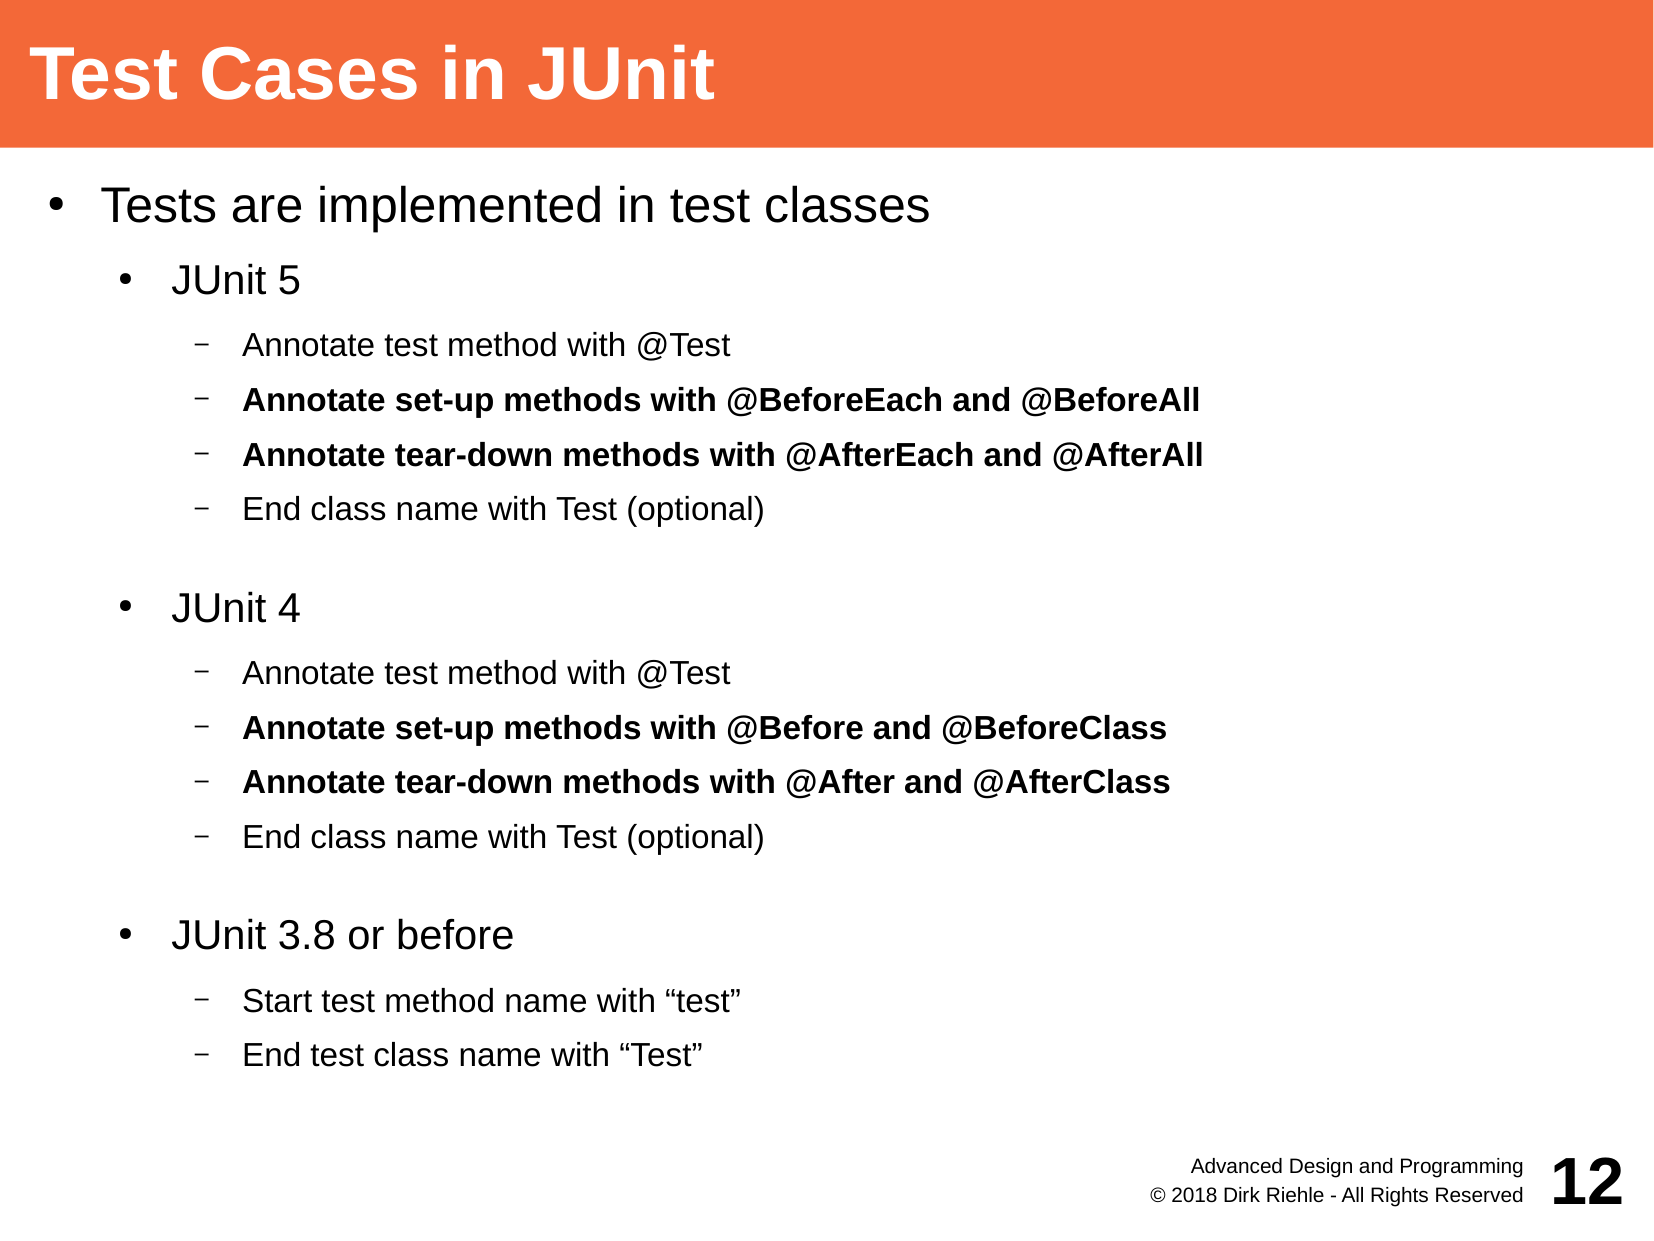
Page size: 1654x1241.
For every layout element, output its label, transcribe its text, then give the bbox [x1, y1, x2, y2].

list Tests are implemented in test classes JUnit 5 Annotate test method with @Test Annotate set-up methods with @BeforeEach and @BeforeAll Annotate tear-down methods with @AfterEach and @AfterAll End class name with Test (optional) JUnit 4 Annotate test method with @Test Annotate set-up methods with @Before and @BeforeClass Annotate tear-down methods with @After and @AfterClass End class name with Test (optional) JUnit 3.8 or before Start test method name with “test” End test class name with “Test” [29, 177, 1625, 1063]
title Test Cases in JUnit [0, 0, 1654, 148]
